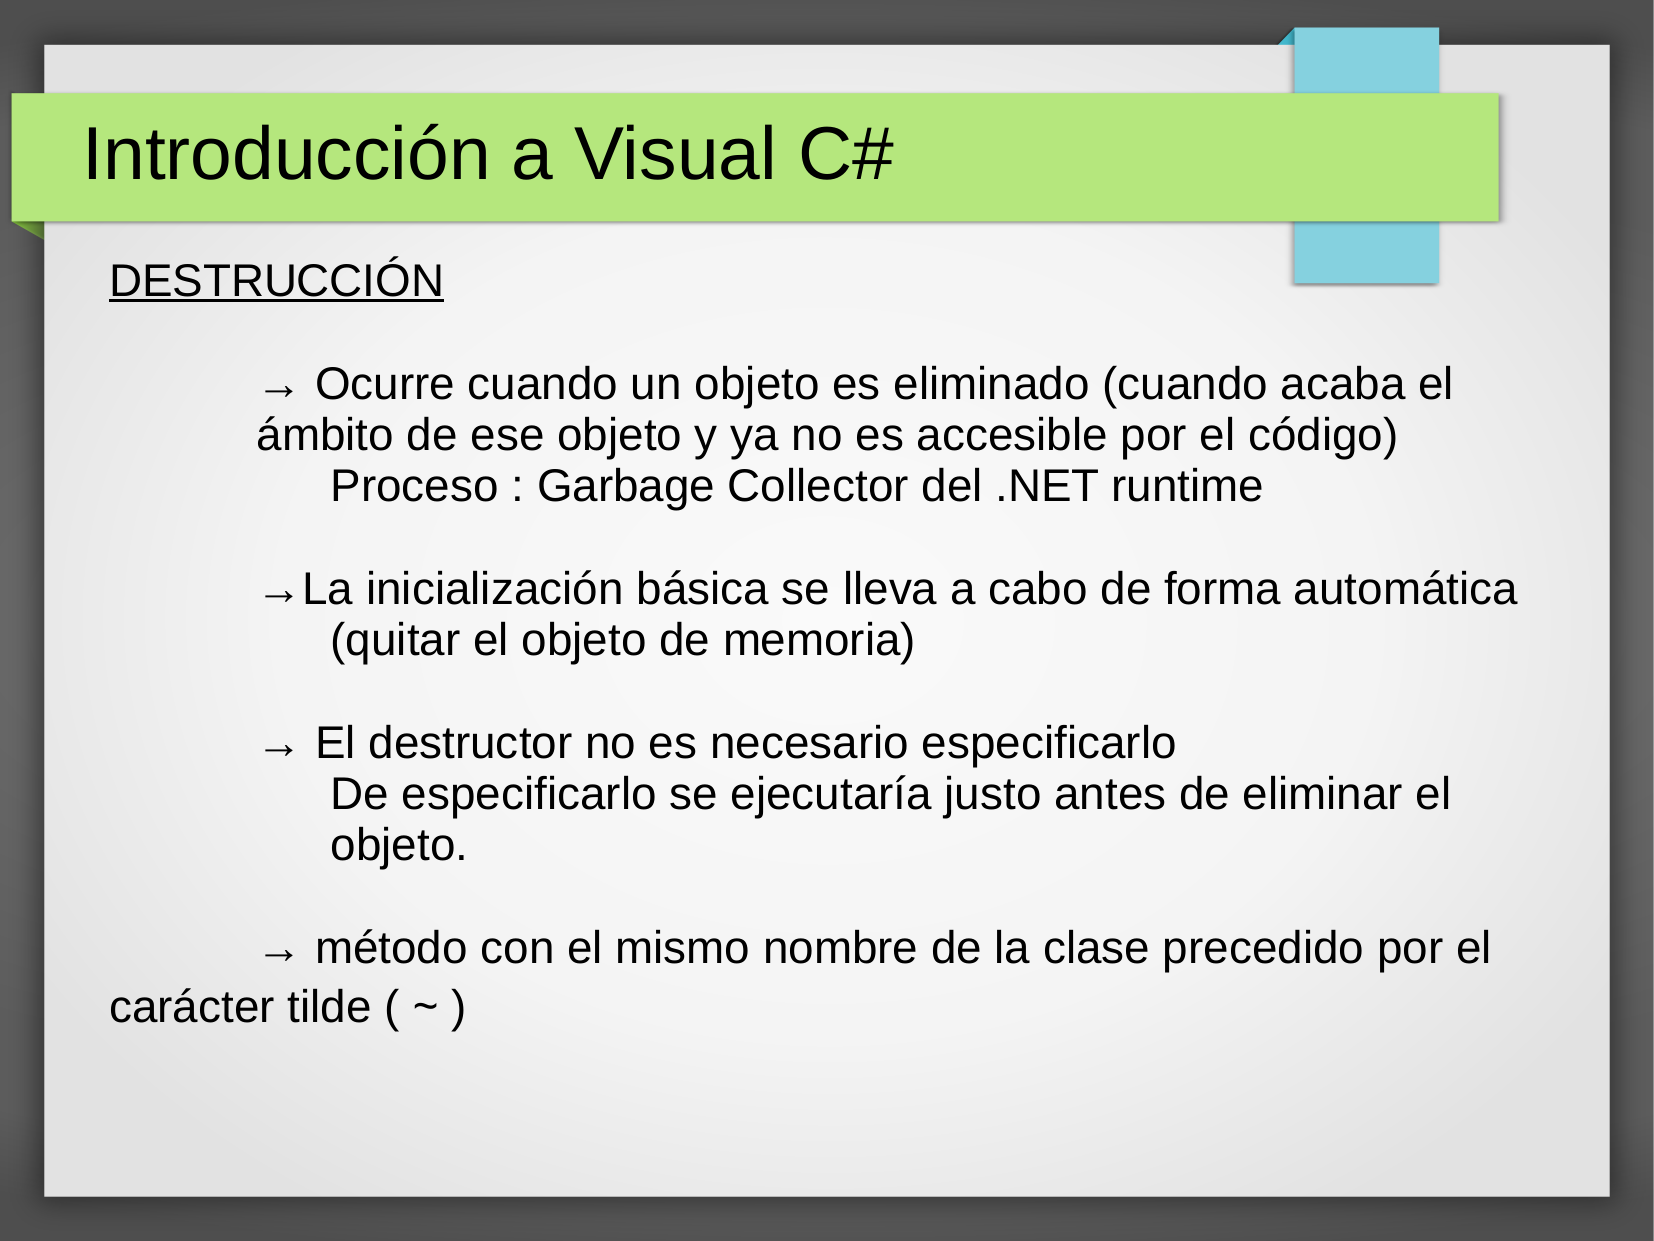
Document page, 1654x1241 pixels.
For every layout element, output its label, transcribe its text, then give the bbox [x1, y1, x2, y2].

picture [0, 0, 1654, 1241]
text_box DESTRUCCIÓN → Ocurre cuando un objeto es eliminado (cuando acaba el ámbito de ese objeto y ya no es accesible por el código) Proceso : Garbage Collector del .NET runtime →La inicialización básica se lleva a cabo de forma automática (quitar el objeto de memoria) → El destructor no es necesario especificarlo De especificarlo se ejecutaría justo antes de eliminar el objeto. → método con el mismo nombre de la clase precedido por el carácter tilde ( ~ ) [94, 248, 1571, 1034]
title Introducción a Visual C# [82, 94, 1264, 213]
